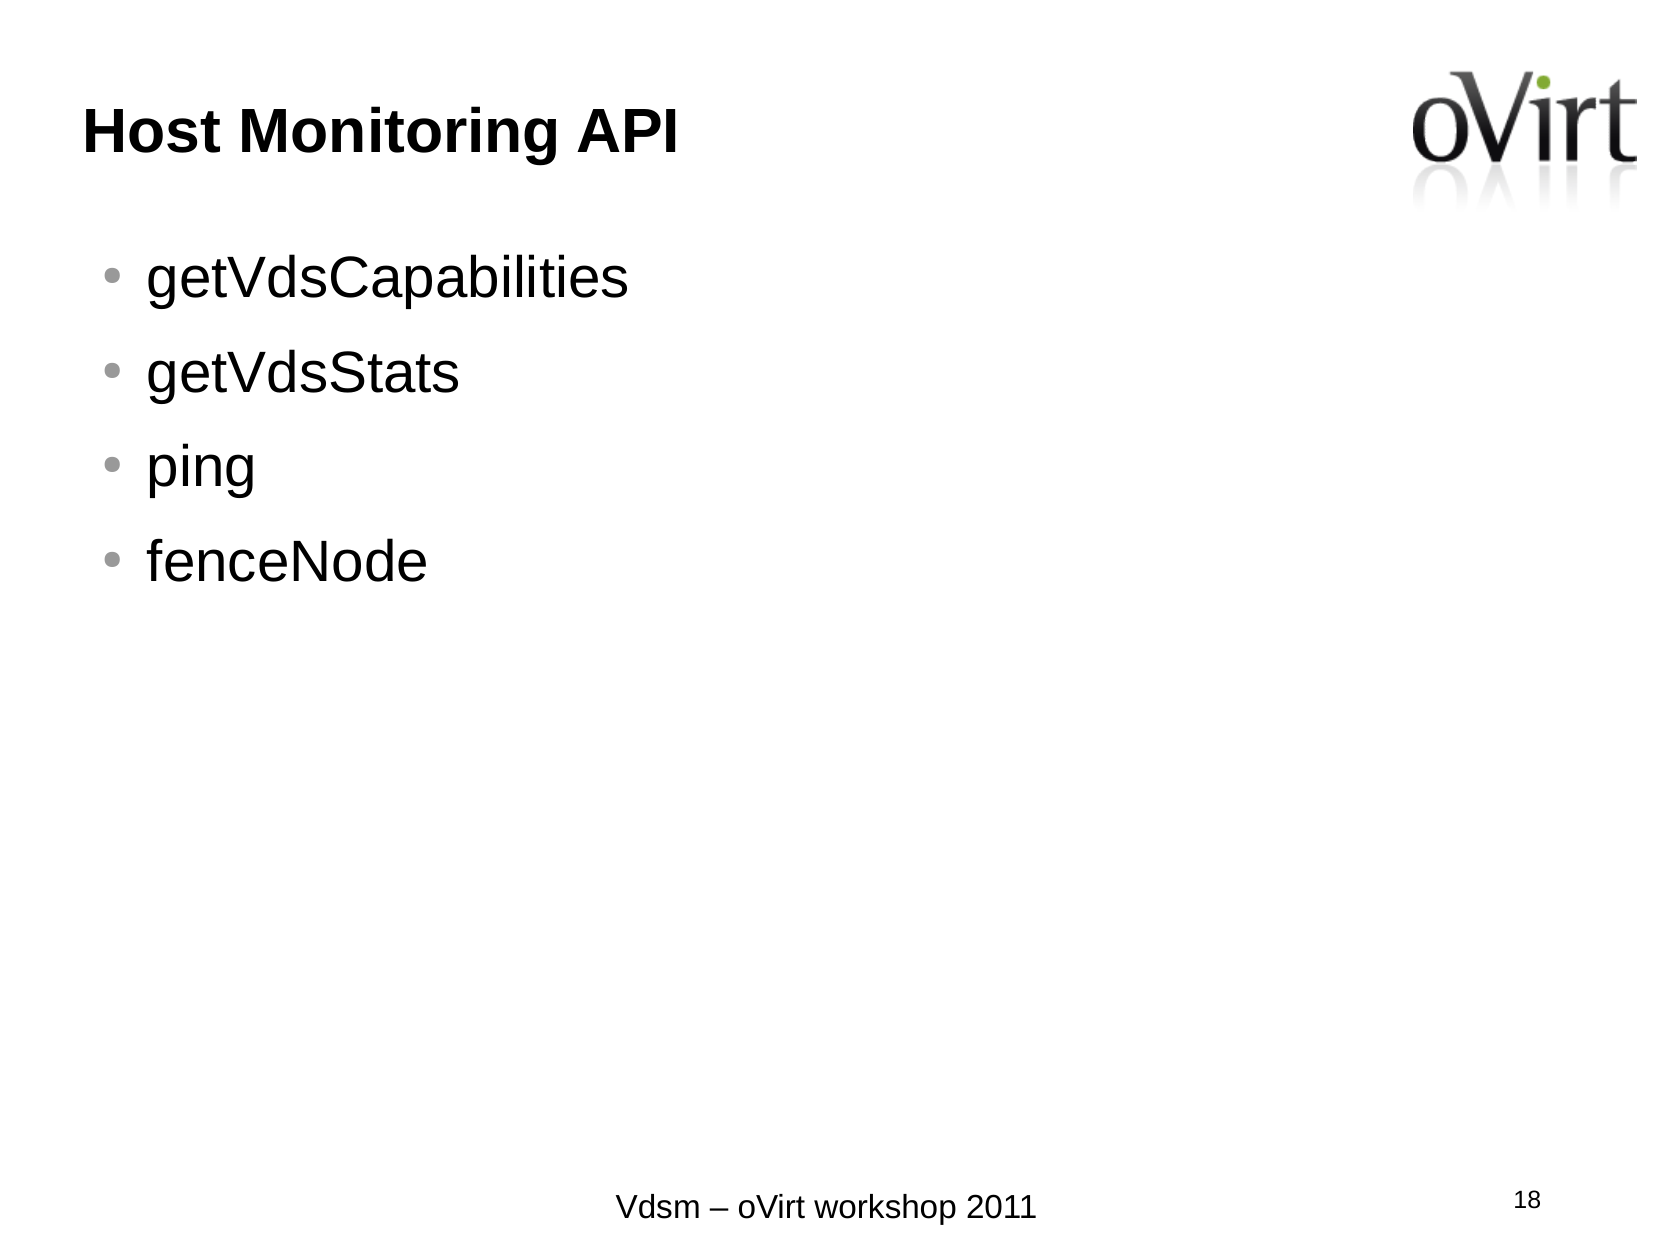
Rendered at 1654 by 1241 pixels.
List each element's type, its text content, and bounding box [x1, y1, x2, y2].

list getVdsCapabilities getVdsStats ping fenceNode [86, 244, 1576, 1039]
picture [1571, 63, 1637, 212]
title Host Monitoring API [82, 37, 1571, 226]
